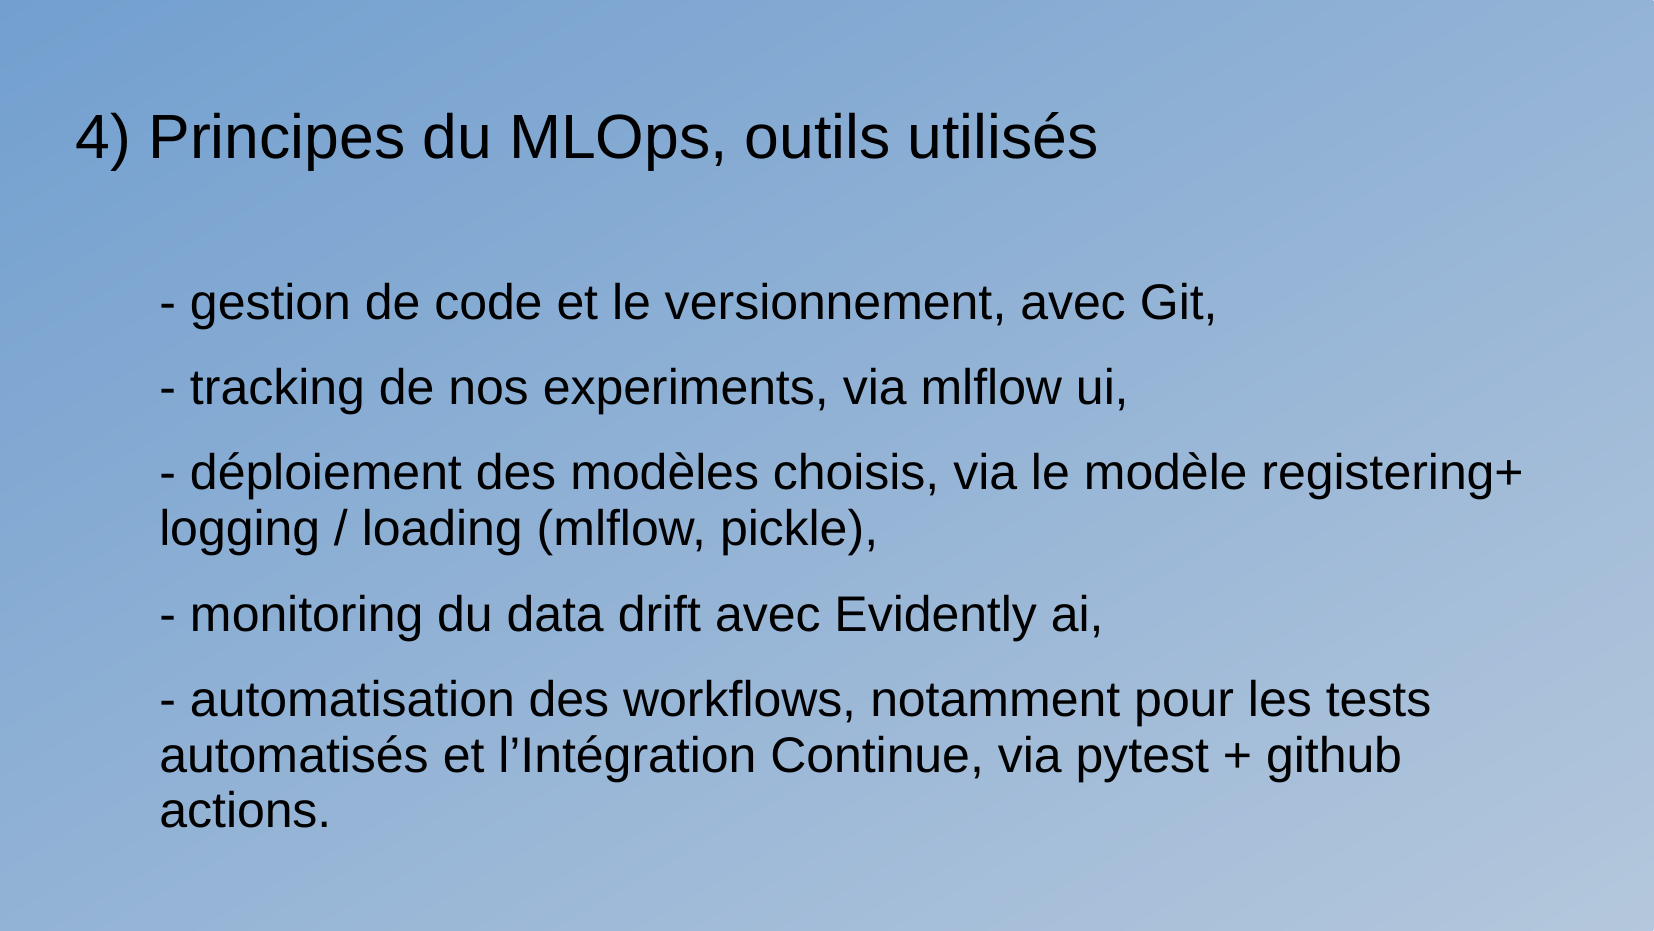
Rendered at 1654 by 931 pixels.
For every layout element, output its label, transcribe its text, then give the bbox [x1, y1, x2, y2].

title 4) Principes du MLOps, outils utilisés [75, 59, 1564, 215]
list - gestion de code et le versionnement, avec Git, - tracking de nos experiments, via mlflow ui, - déploiement des modèles choisis, via le modèle registering+ logging / loading (mlflow, pickle), - monitoring du data drift avec Evidently ai, - automatisation des workflows, notamment pour les tests automatisés et l’Intégration Continue, via pytest + github actions. [88, 274, 1565, 886]
